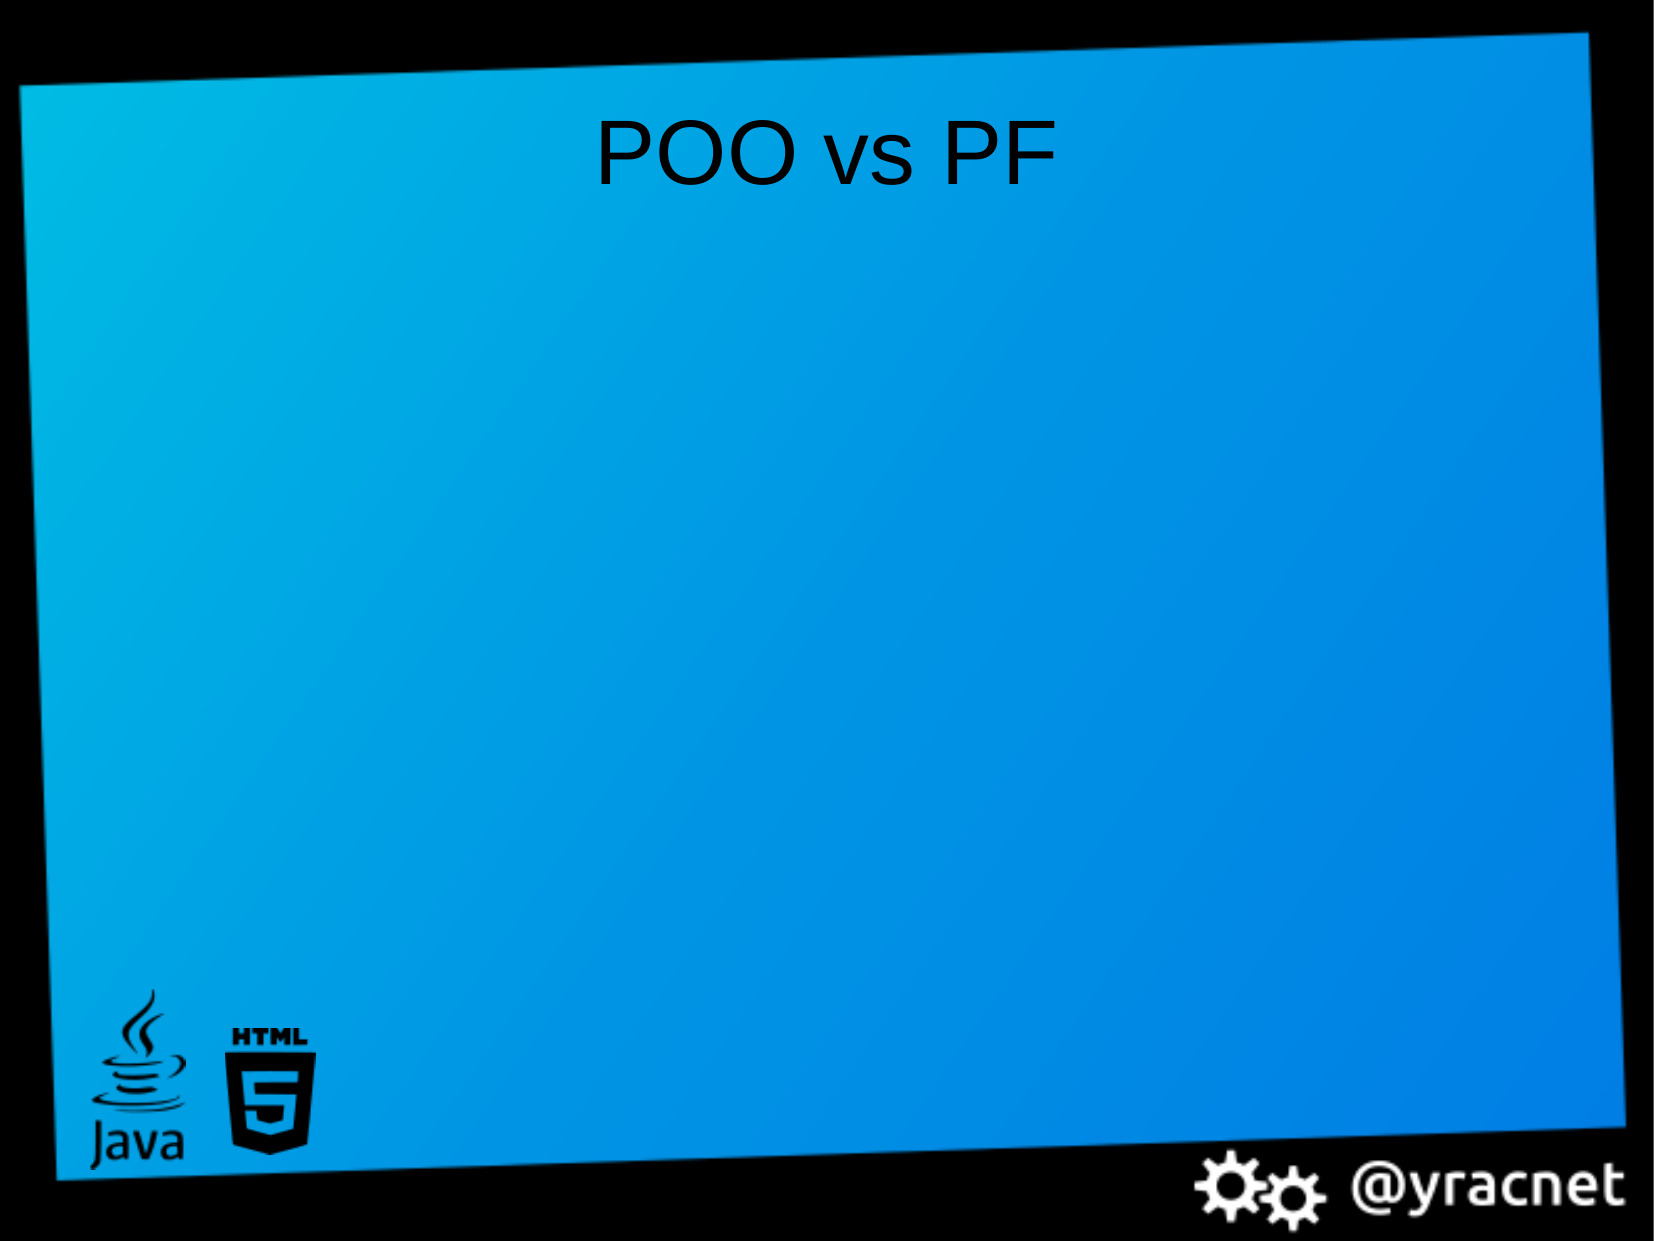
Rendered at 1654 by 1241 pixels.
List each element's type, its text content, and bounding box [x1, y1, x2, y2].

title POO vs PF [82, 49, 1571, 257]
picture [0, 0, 1654, 1241]
